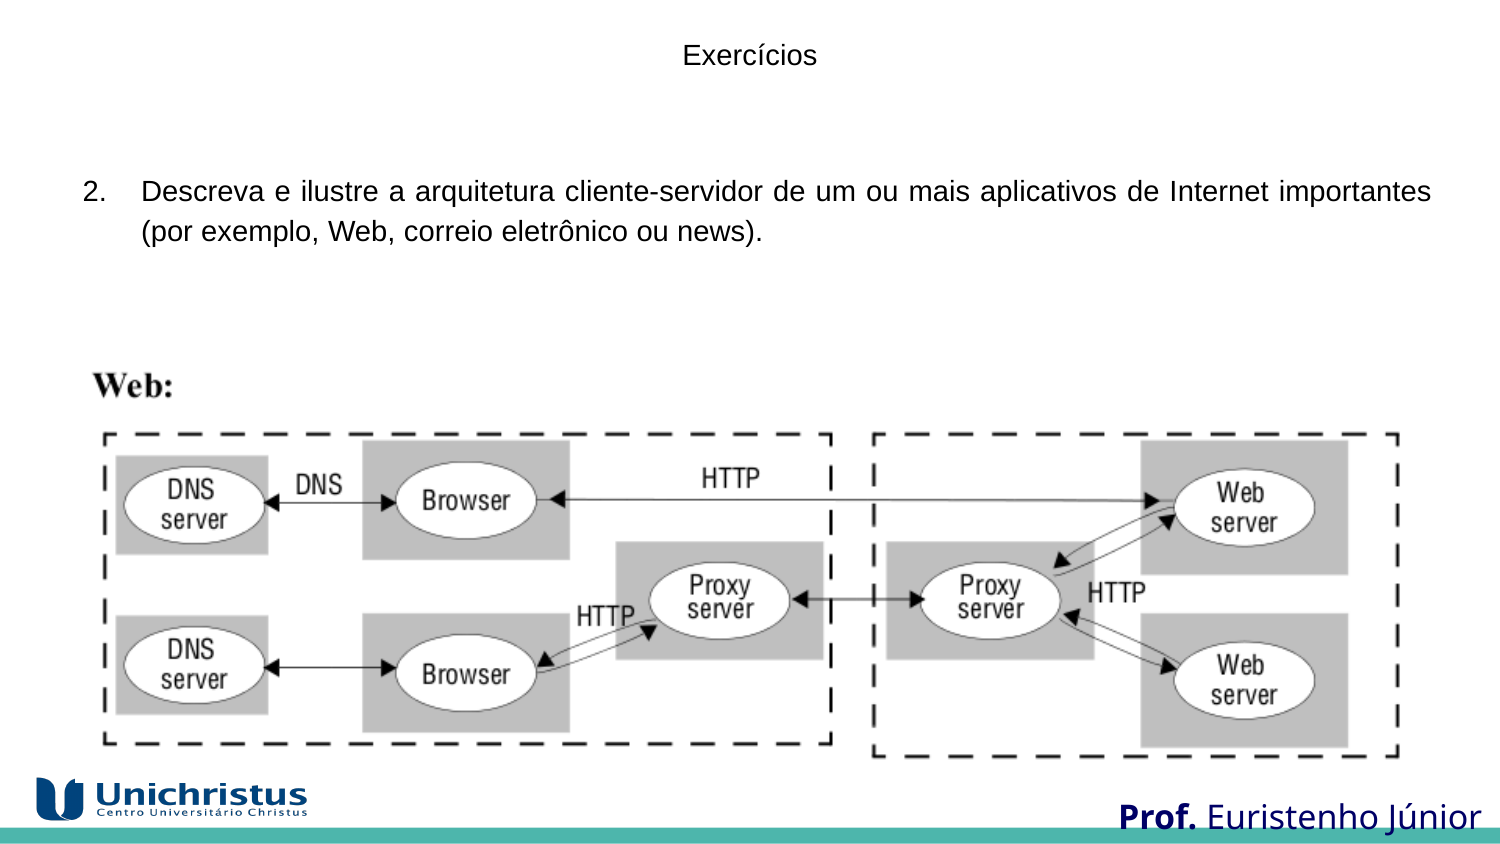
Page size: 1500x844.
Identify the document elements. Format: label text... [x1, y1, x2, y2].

title Exercícios [51, 20, 1449, 137]
picture [32, 355, 1425, 822]
list Descreva e ilustre a arquitetura cliente-servidor de um ou mais aplicativos de Internet importantes (por exemplo, Web, correio eletrônico ou news). [51, 152, 1449, 750]
